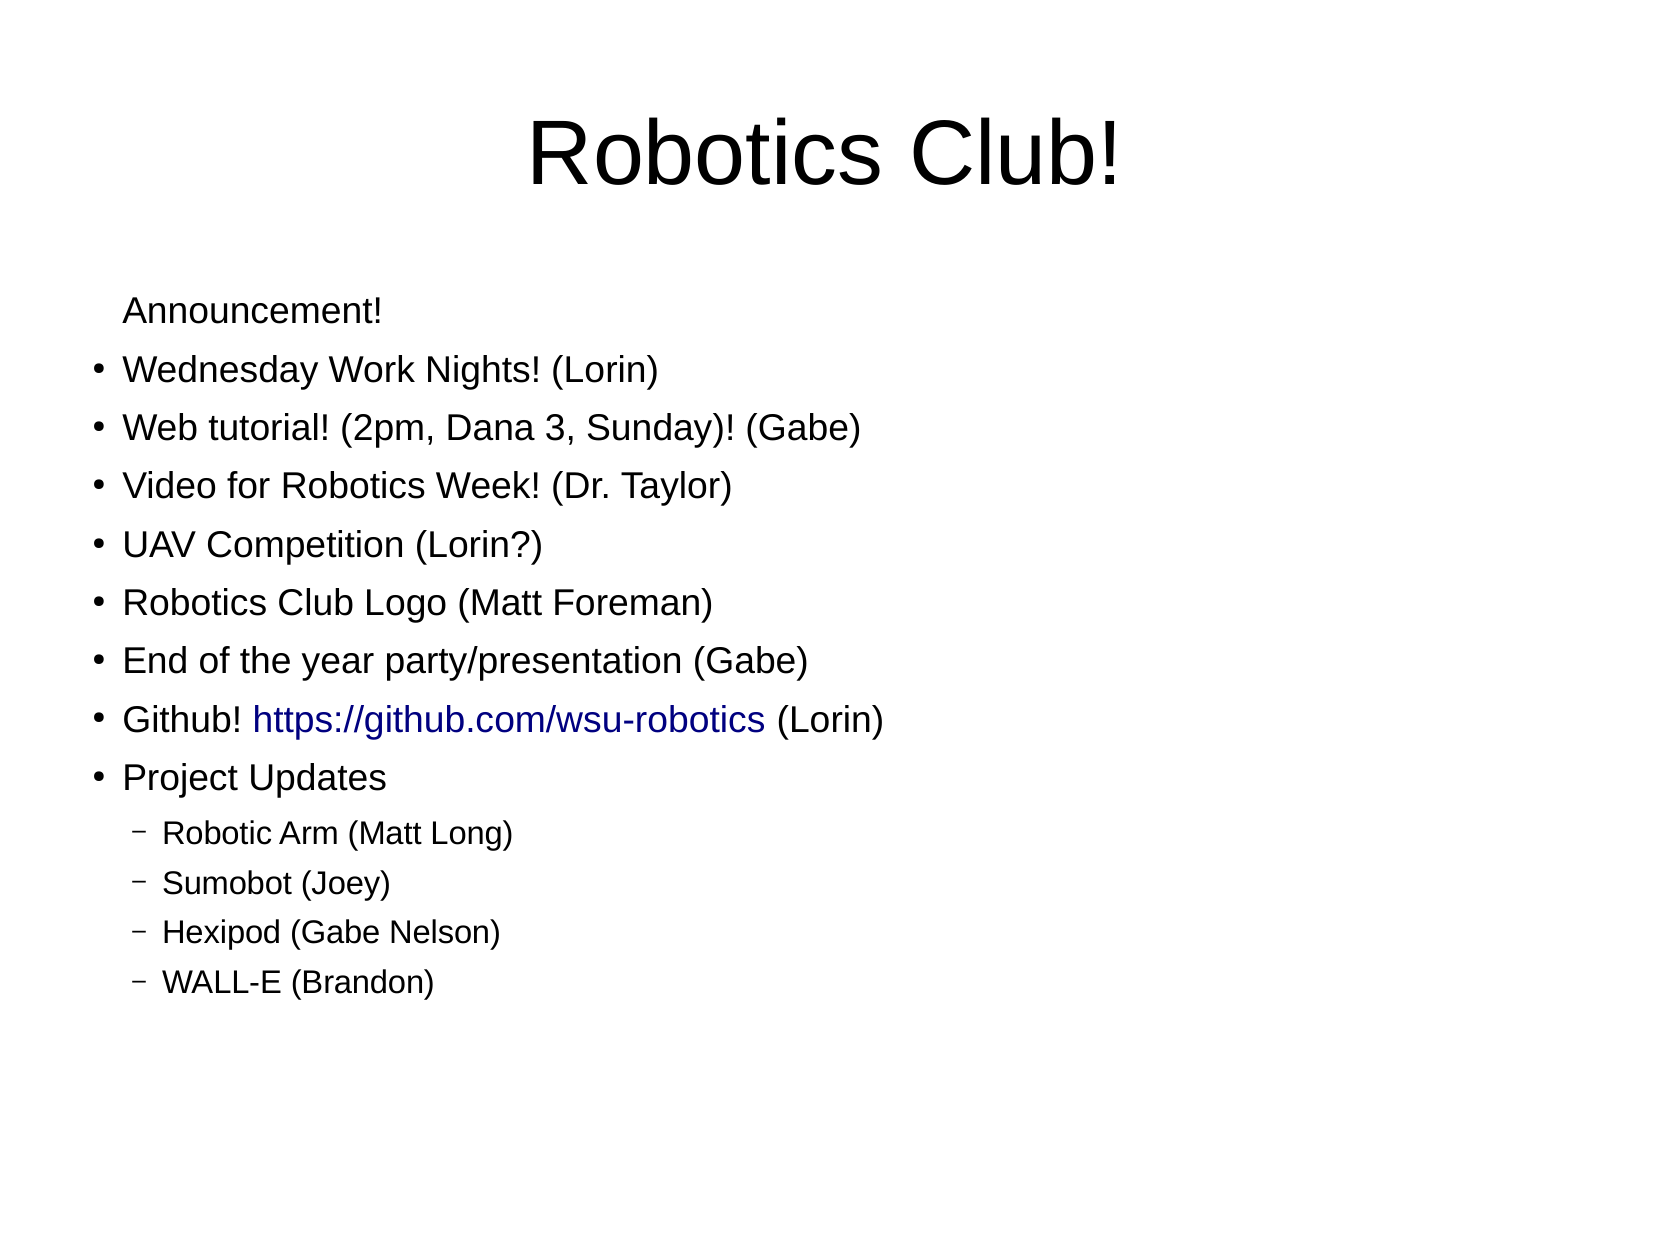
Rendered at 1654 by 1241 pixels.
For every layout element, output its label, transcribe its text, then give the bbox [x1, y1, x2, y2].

title Robotics Club! [82, 49, 1571, 257]
list Announcement! Wednesday Work Nights! (Lorin) Web tutorial! (2pm, Dana 3, Sunday)! (Gabe) Video for Robotics Week! (Dr. Taylor) UAV Competition (Lorin?) Robotics Club Logo (Matt Foreman) End of the year party/presentation (Gabe) Github! https://github.com/wsu-robotics (Lorin) Project Updates Robotic Arm (Matt Long) Sumobot (Joey) Hexipod (Gabe Nelson) WALL-E (Brandon) [82, 290, 1538, 1010]
